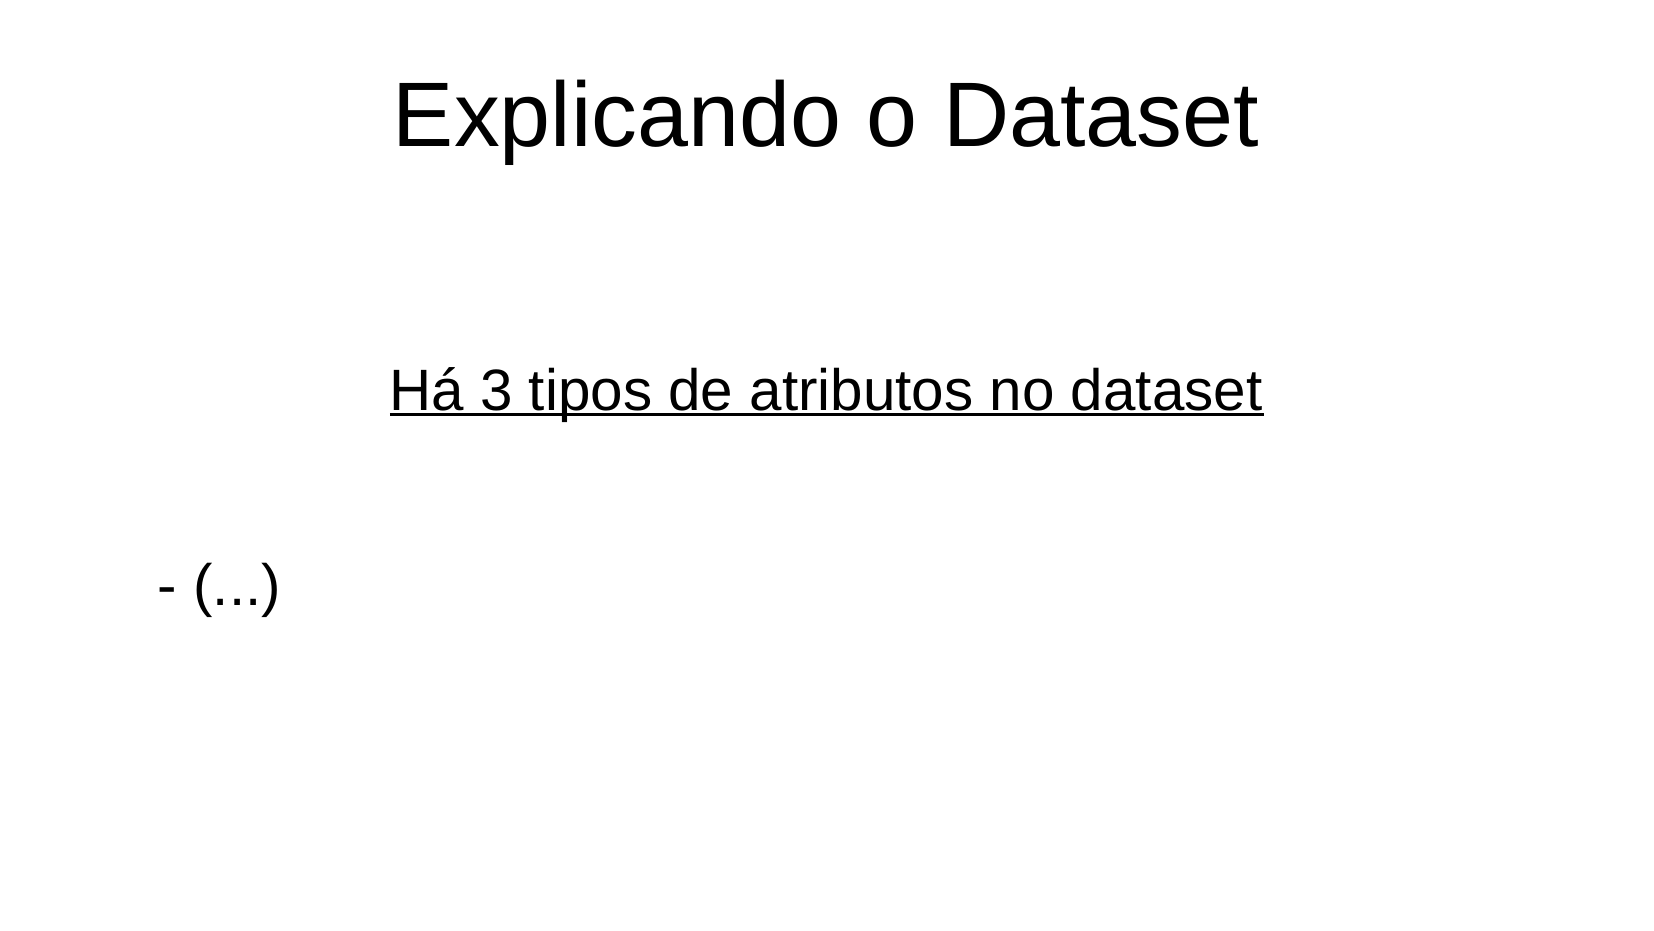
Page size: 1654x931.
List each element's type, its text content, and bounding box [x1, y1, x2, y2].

subtitle Há 3 tipos de atributos no dataset - (...) [82, 217, 1571, 758]
title Explicando o Dataset [82, 37, 1571, 193]
